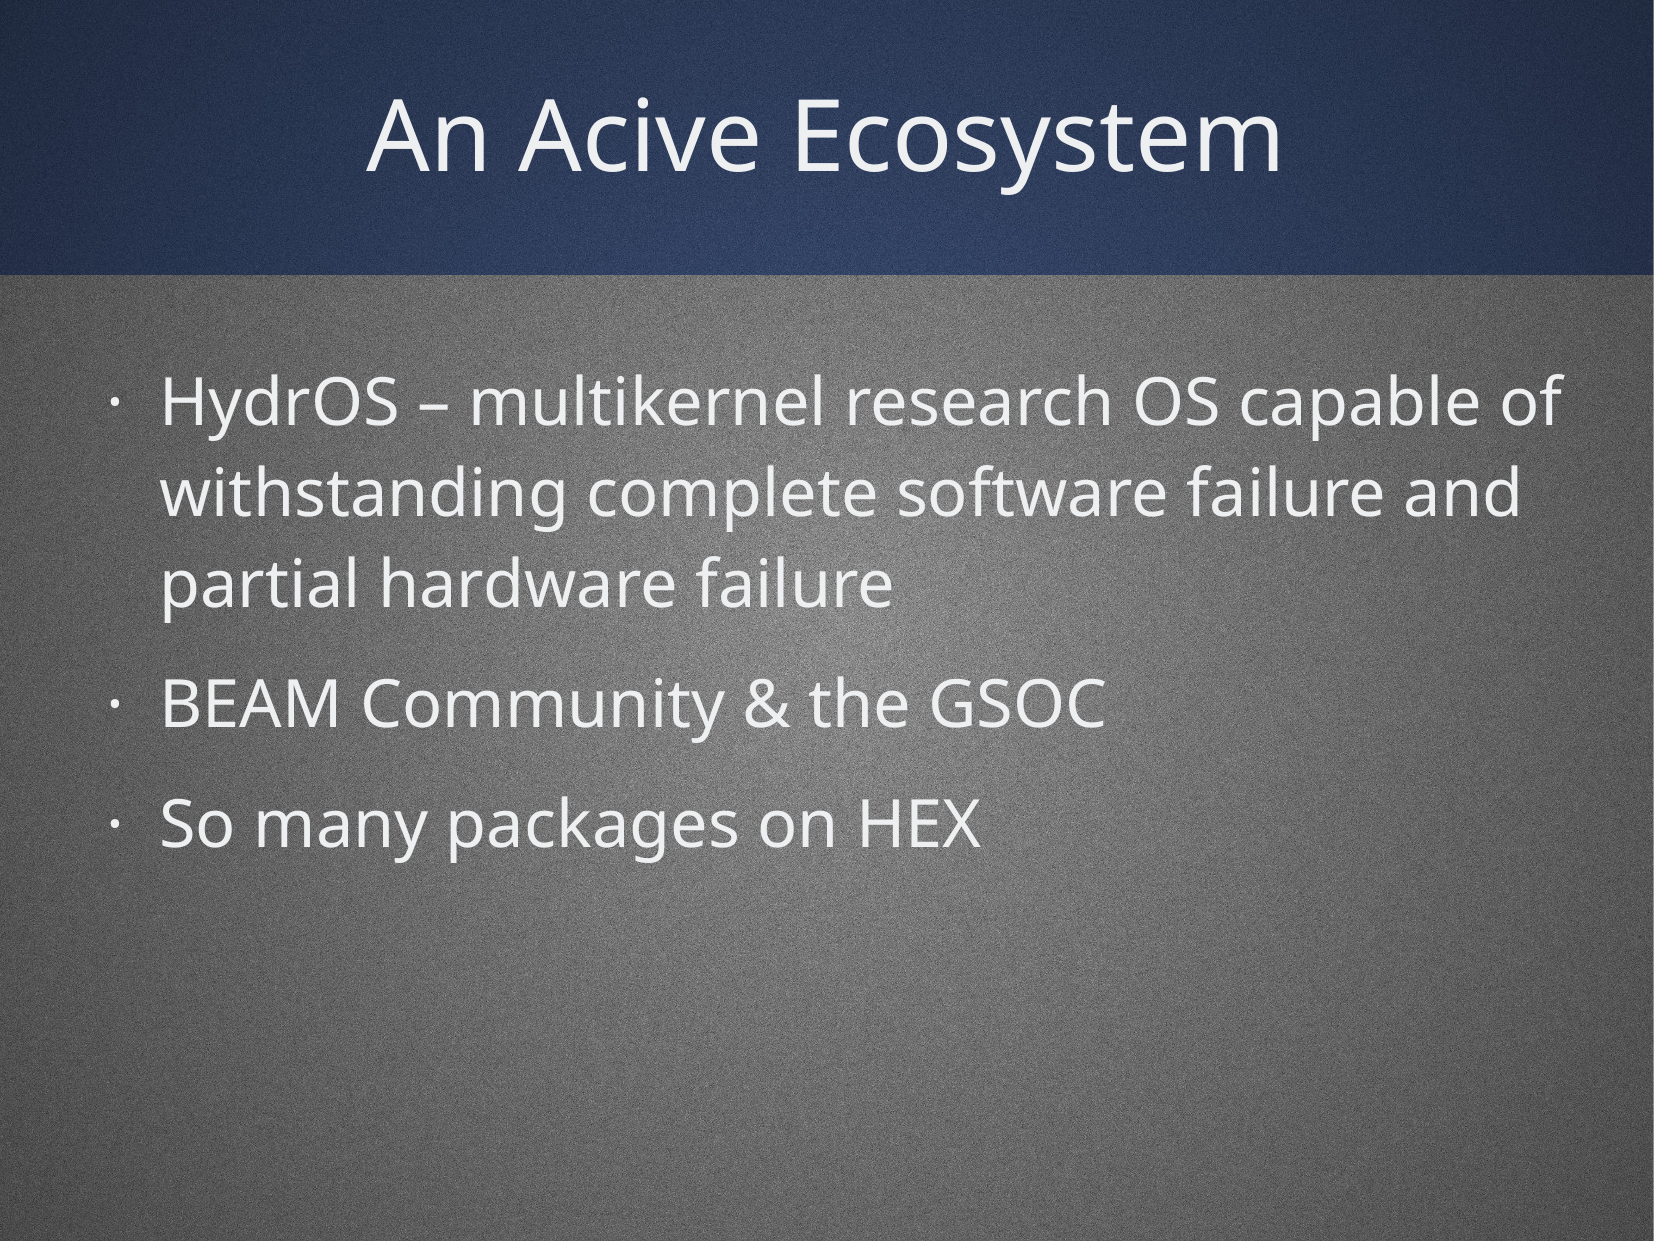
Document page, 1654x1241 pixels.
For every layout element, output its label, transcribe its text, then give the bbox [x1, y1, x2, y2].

picture [0, 0, 1654, 1241]
title An Acive Ecosystem [88, 29, 1565, 237]
list HydrOS – multikernel research OS capable of withstanding complete software failure and partial hardware failure BEAM Community & the GSOC So many packages on HEX [88, 354, 1565, 1063]
